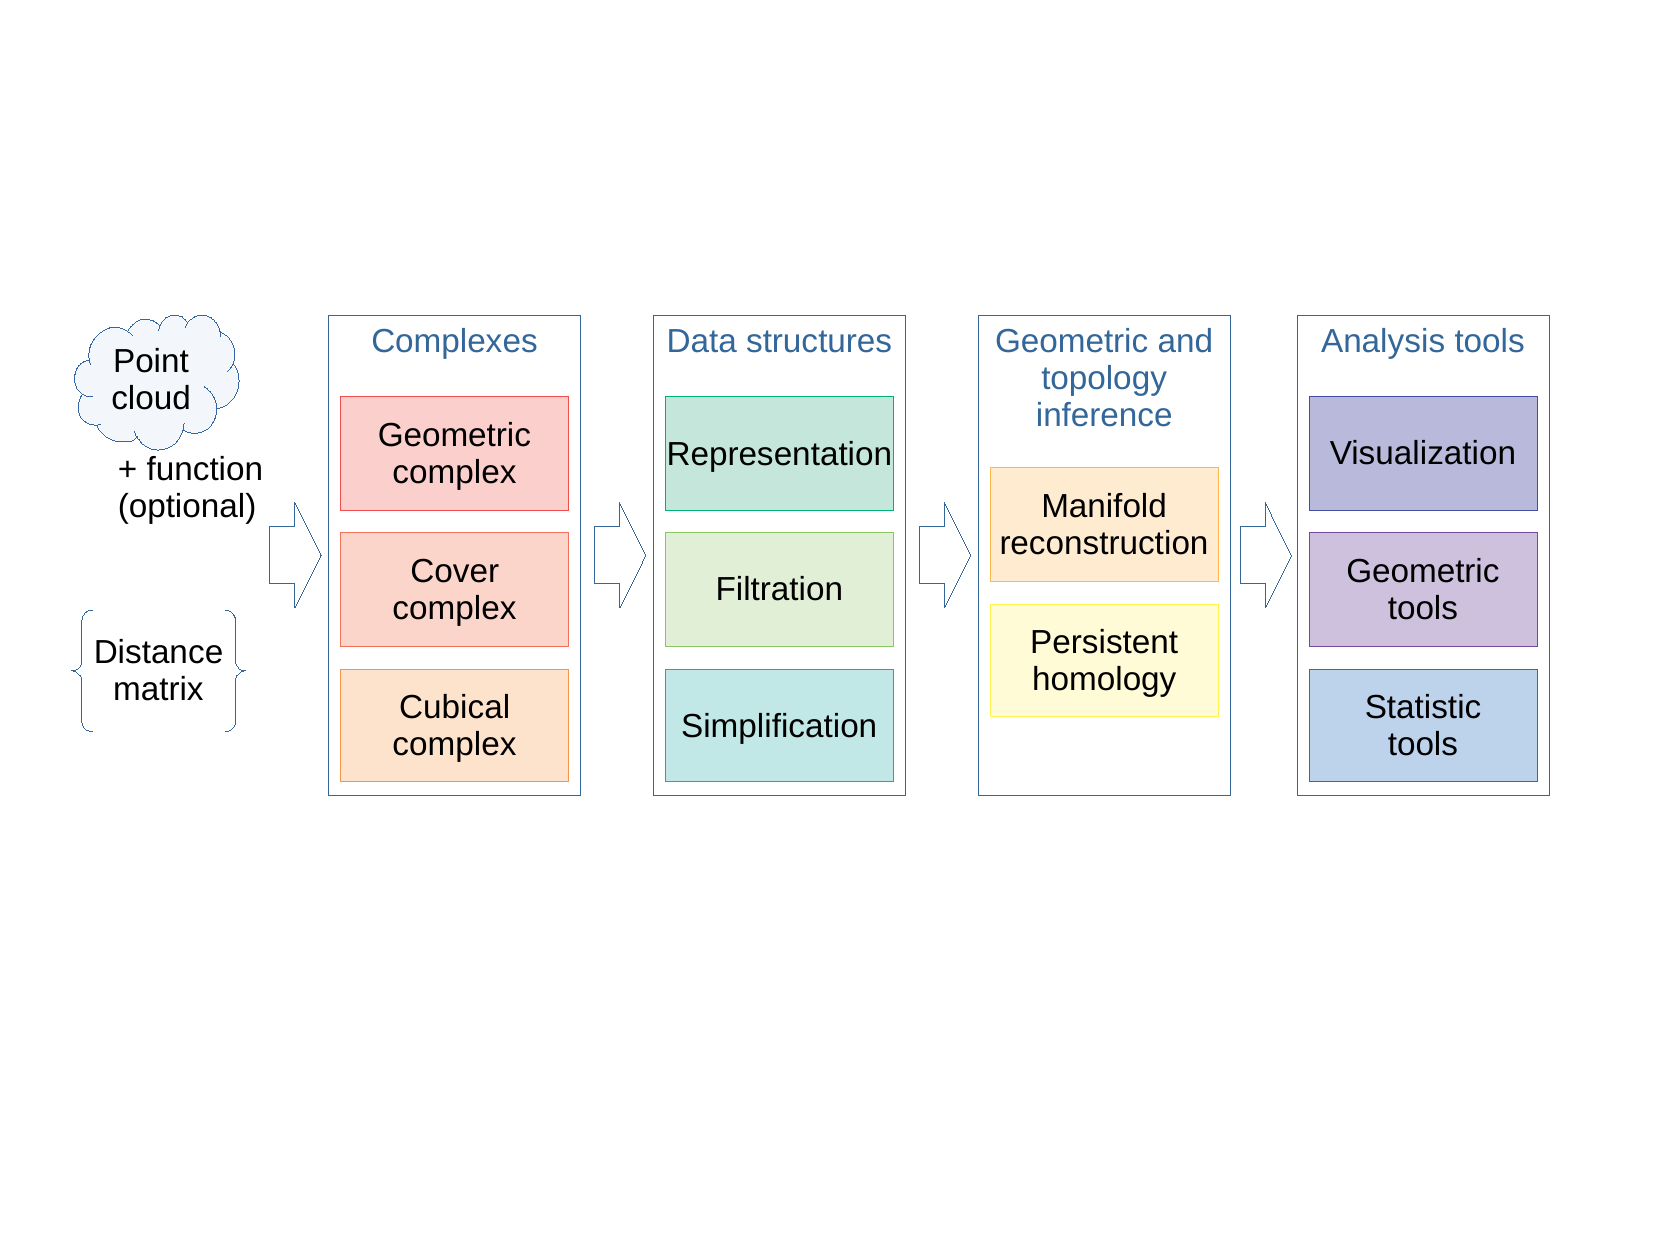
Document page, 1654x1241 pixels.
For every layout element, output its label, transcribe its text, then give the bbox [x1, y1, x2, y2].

text_box Distance matrix [71, 610, 93, 732]
text_box Complexes [328, 315, 581, 796]
text_box Geometric tools [1309, 532, 1538, 647]
text_box Geometric and topology inference [978, 315, 1231, 796]
text_box Distance matrix [225, 610, 246, 732]
text_box Point cloud [74, 315, 240, 442]
text_box Analysis tools [1297, 315, 1550, 796]
text_box Data structures [653, 315, 906, 796]
text_box Visualization [1309, 396, 1538, 511]
text_box Statistic tools [1309, 669, 1538, 782]
text_box + function (optional) [103, 442, 336, 532]
